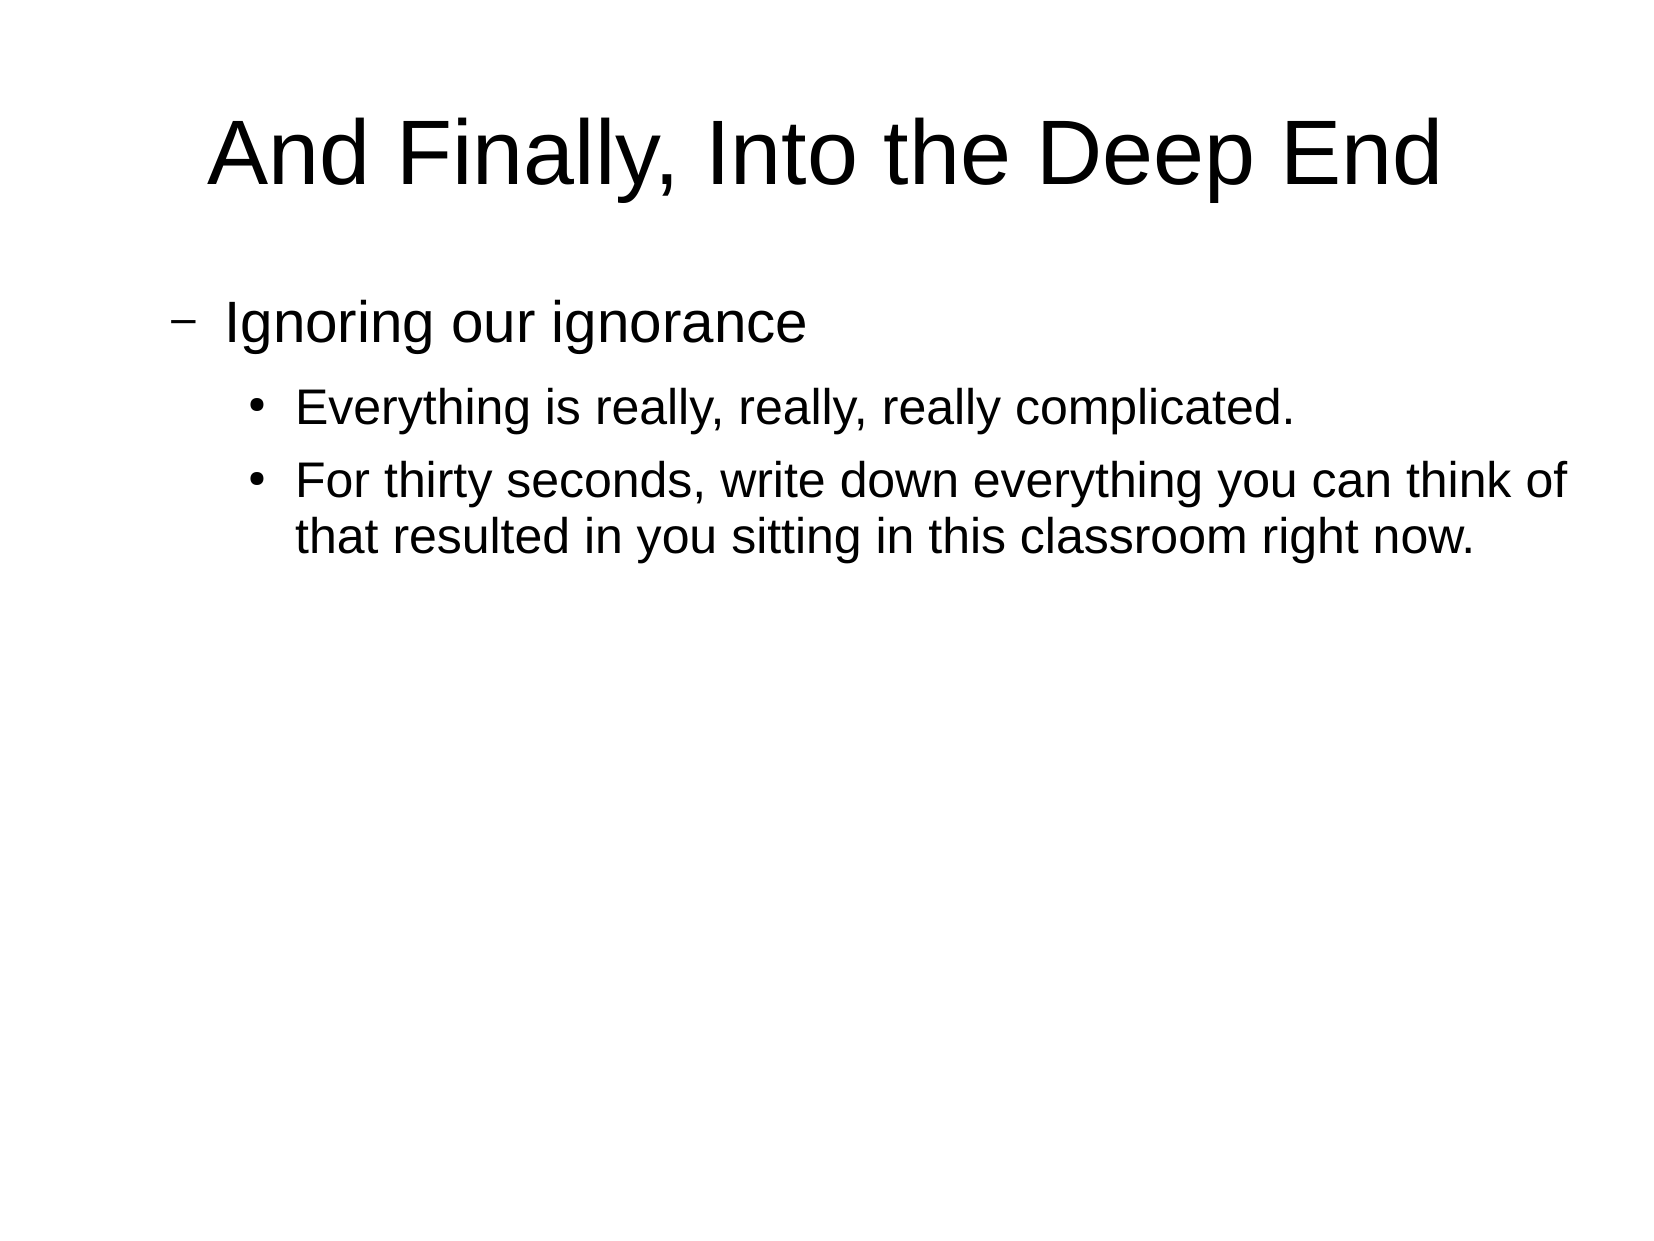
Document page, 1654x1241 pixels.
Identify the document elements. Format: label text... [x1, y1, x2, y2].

list Ignoring our ignorance Everything is really, really, really complicated. For thirty seconds, write down everything you can think of that resulted in you sitting in this classroom right now. [82, 290, 1571, 1010]
title And Finally, Into the Deep End [82, 49, 1571, 257]
